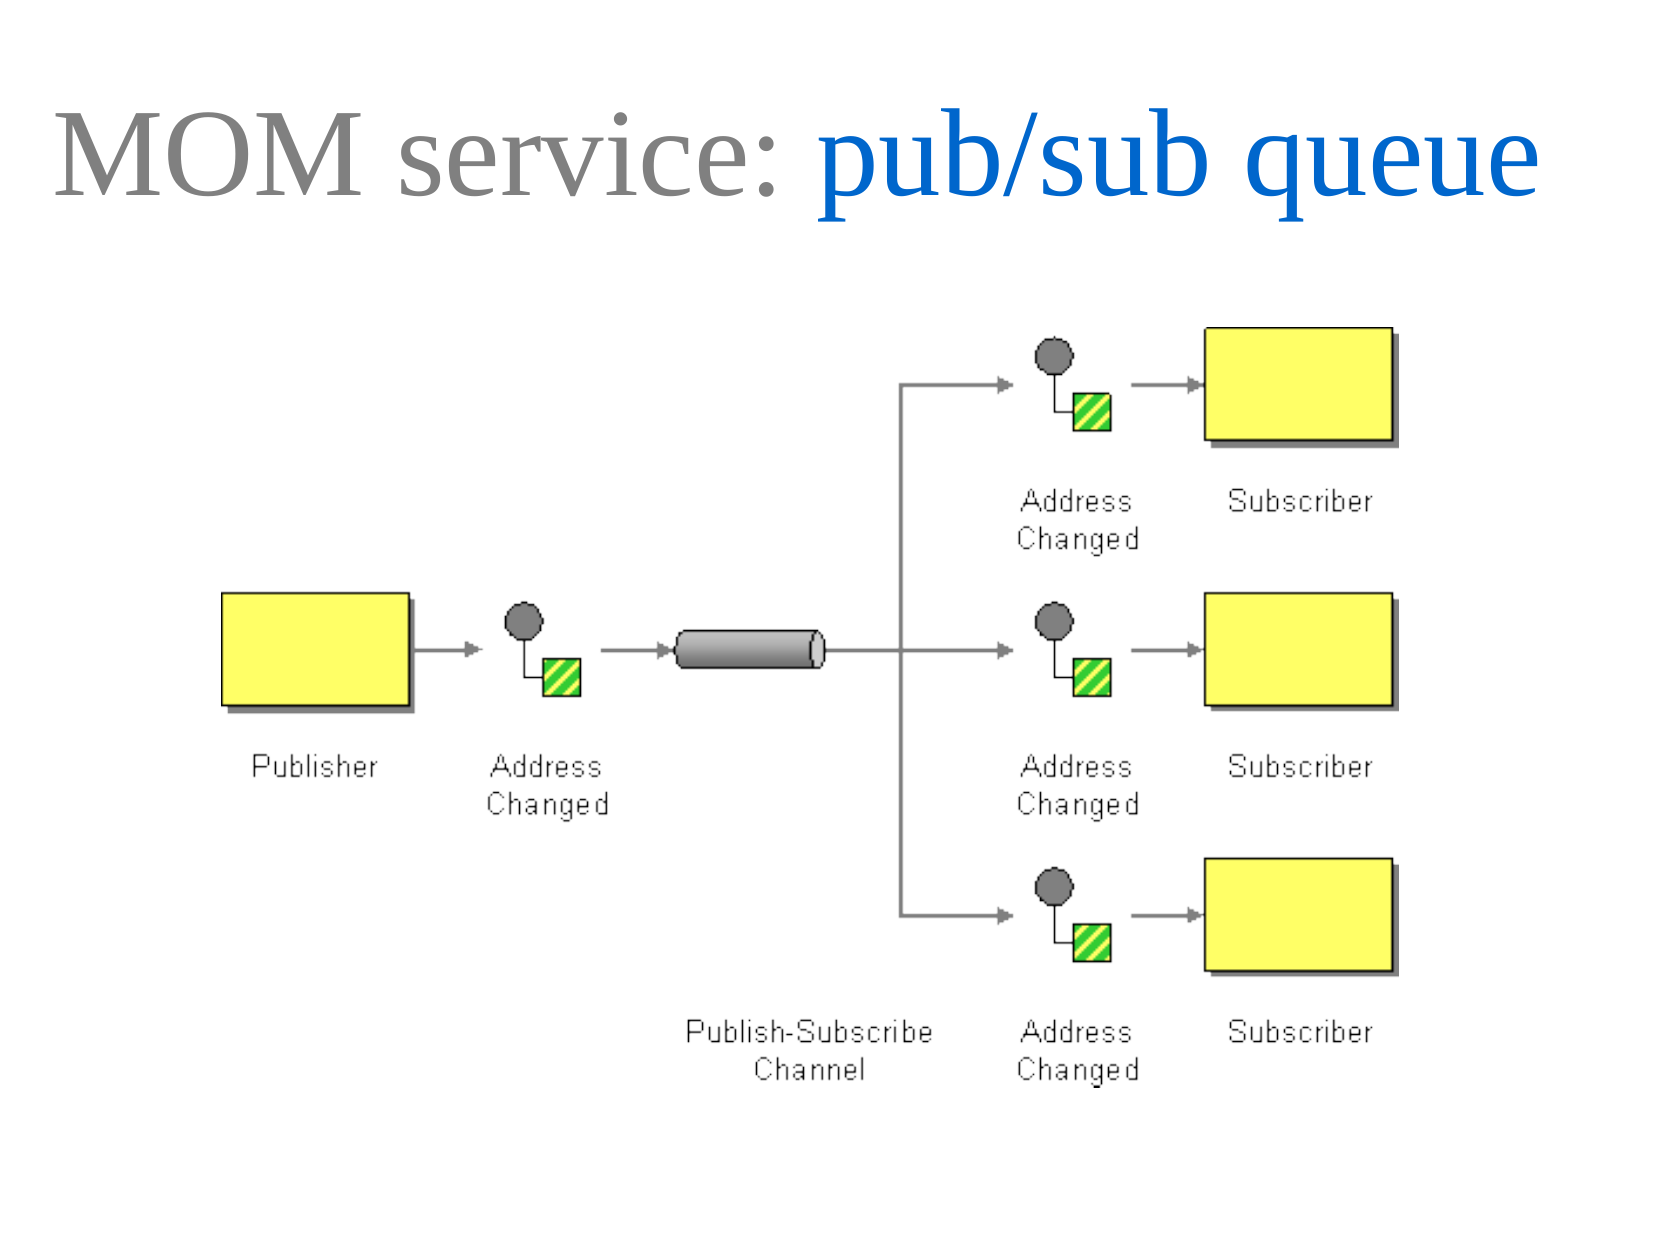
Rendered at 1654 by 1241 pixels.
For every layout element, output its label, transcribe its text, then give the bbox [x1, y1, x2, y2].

picture [221, 327, 1399, 1088]
title MOM service: pub/sub queue [23, 14, 1571, 292]
